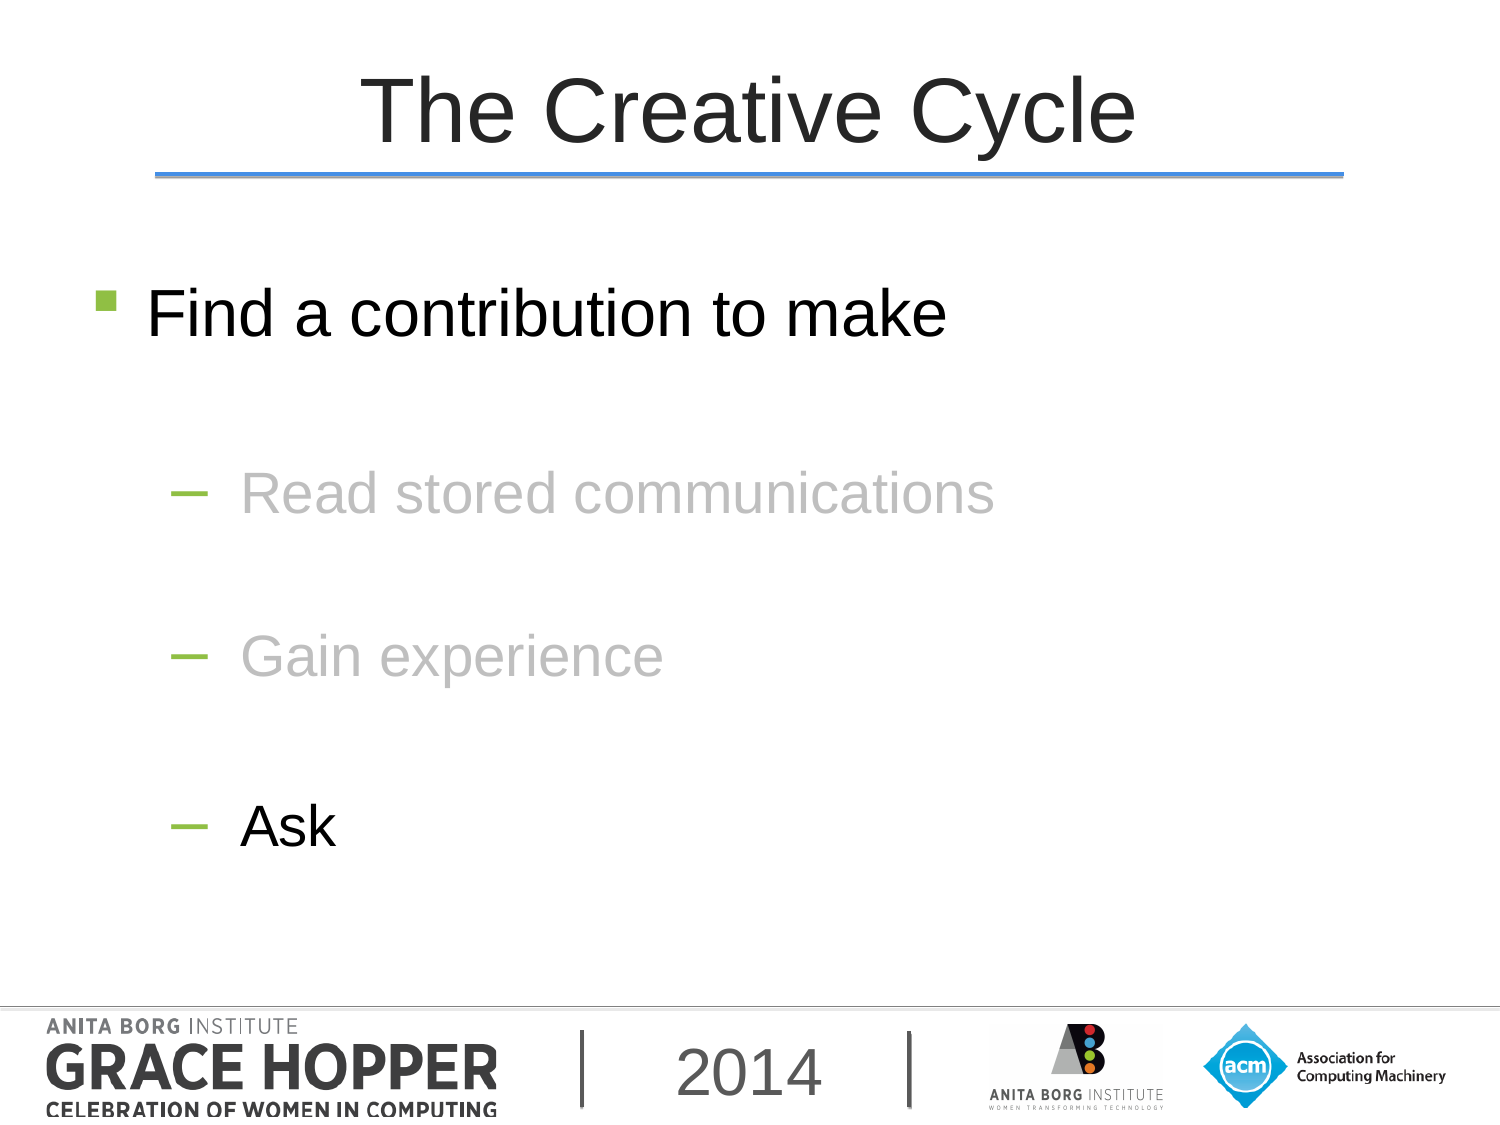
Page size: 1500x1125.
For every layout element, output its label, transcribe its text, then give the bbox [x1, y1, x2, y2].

title The Creative Cycle [75, 19, 1425, 191]
list Find a contribution to make Read stored communications Gain experience Ask [75, 262, 1425, 1005]
picture [989, 1024, 1163, 1110]
